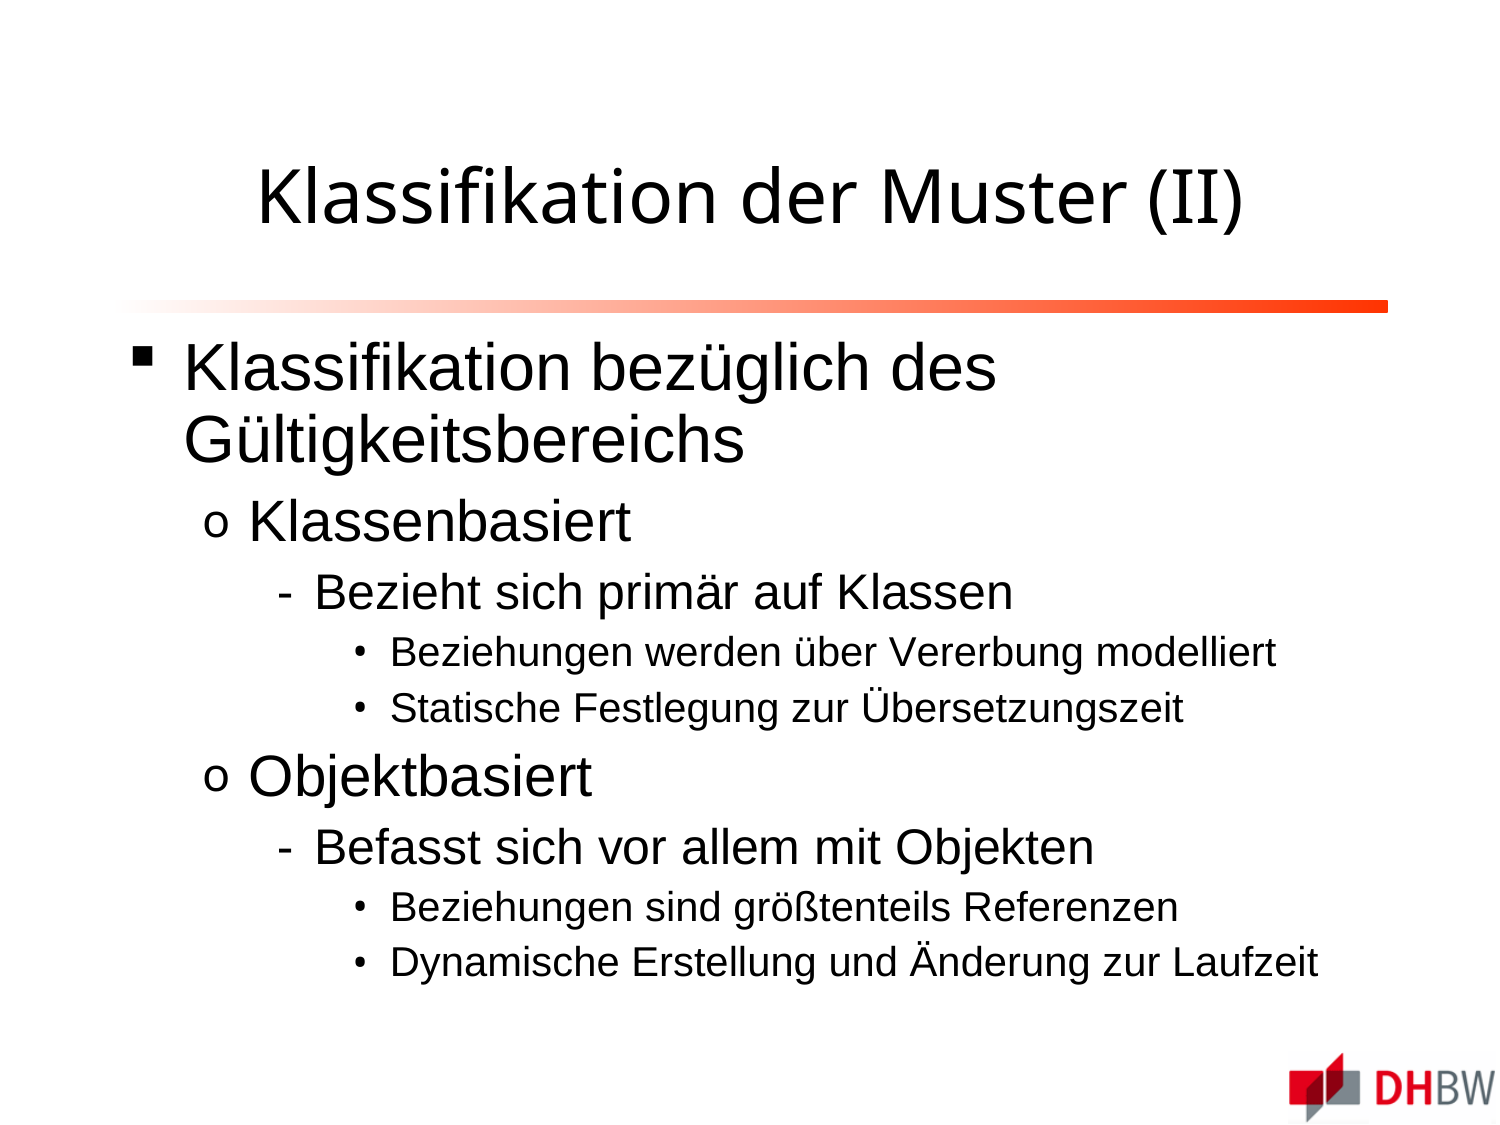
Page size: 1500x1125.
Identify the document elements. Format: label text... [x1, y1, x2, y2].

title Klassifikation der Muster (II) [112, 99, 1388, 288]
list Klassifikation bezüglich des Gültigkeitsbereichs Klassenbasiert Bezieht sich primär auf Klassen Beziehungen werden über Vererbung modelliert Statische Festlegung zur Übersetzungszeit Objektbasiert Befasst sich vor allem mit Objekten Beziehungen sind größtenteils Referenzen Dynamische Erstellung und Änderung zur Laufzeit [112, 324, 1388, 1051]
picture [1288, 1051, 1496, 1124]
